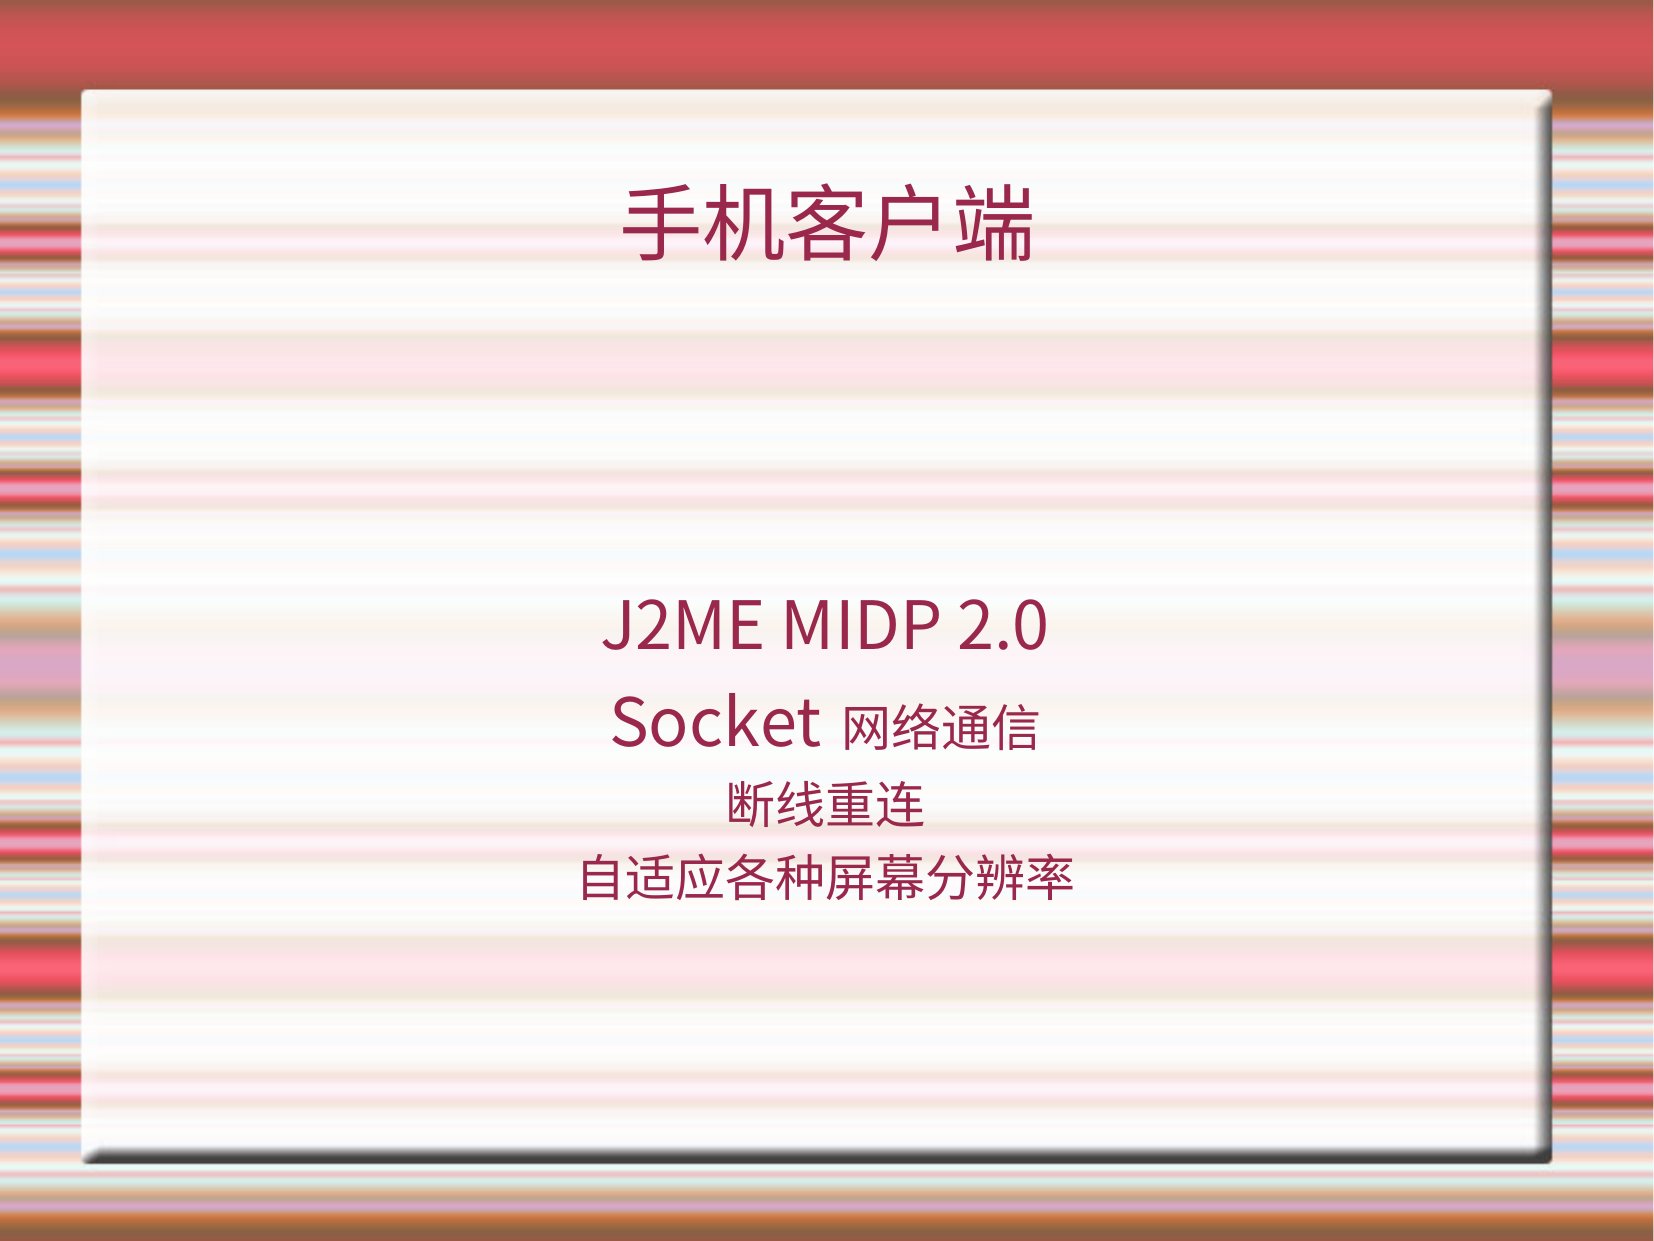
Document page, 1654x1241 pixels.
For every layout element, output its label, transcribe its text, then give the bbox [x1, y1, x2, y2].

subtitle J2ME MIDP 2.0 Socket网络通信 断线重连 自适应各种屏幕分辨率 [134, 350, 1516, 1133]
title 手机客户端 [121, 114, 1534, 322]
picture [0, 0, 1654, 1241]
